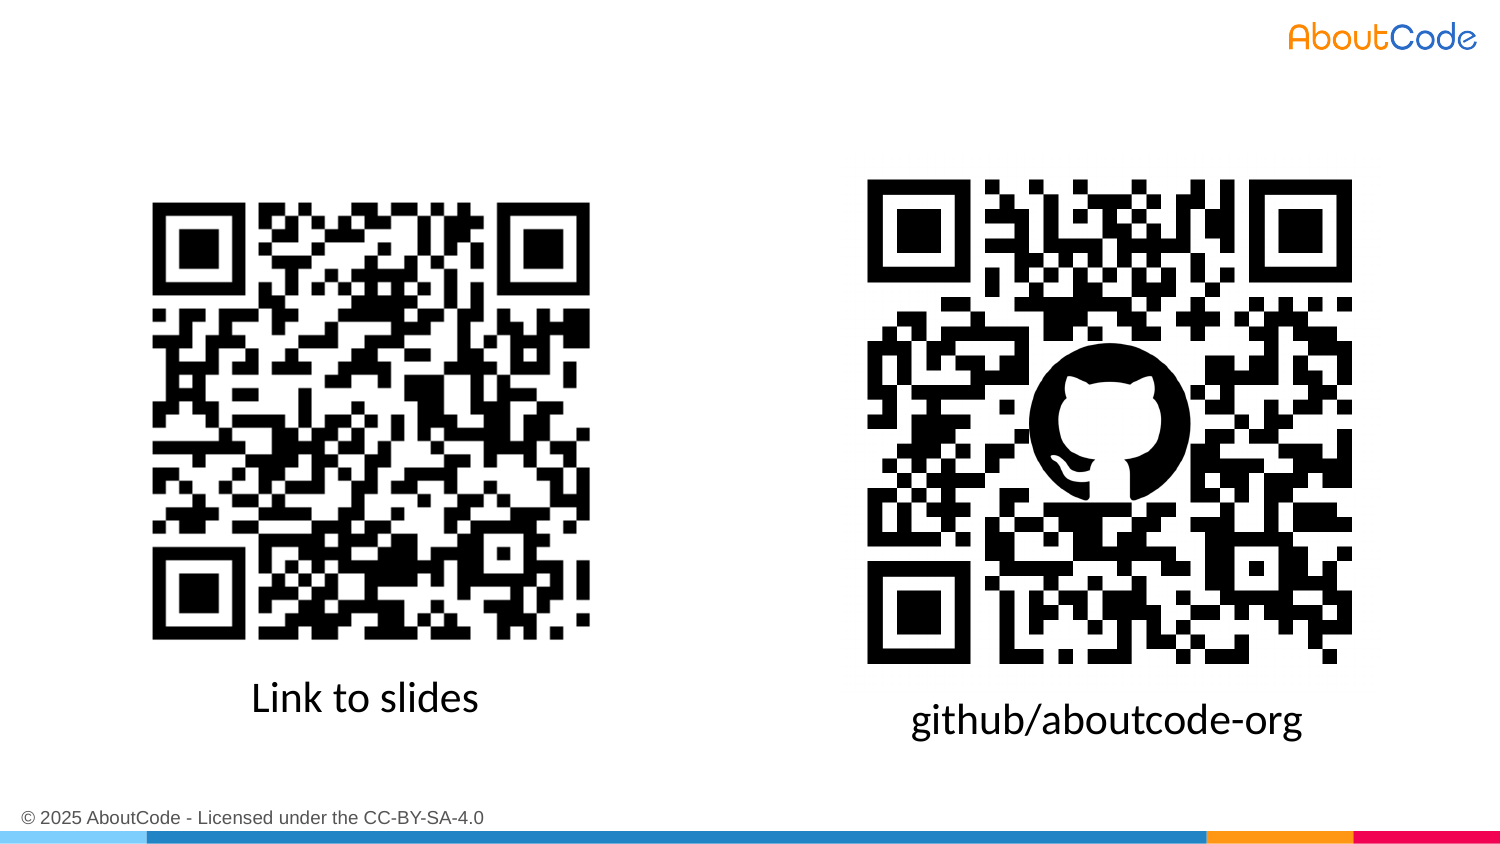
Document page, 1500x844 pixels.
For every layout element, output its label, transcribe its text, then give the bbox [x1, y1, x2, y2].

picture [100, 150, 643, 693]
text_box github/aboutcode-org [895, 676, 1323, 732]
picture [838, 150, 1381, 693]
text_box Link to slides [236, 653, 507, 710]
picture [1289, 22, 1477, 50]
